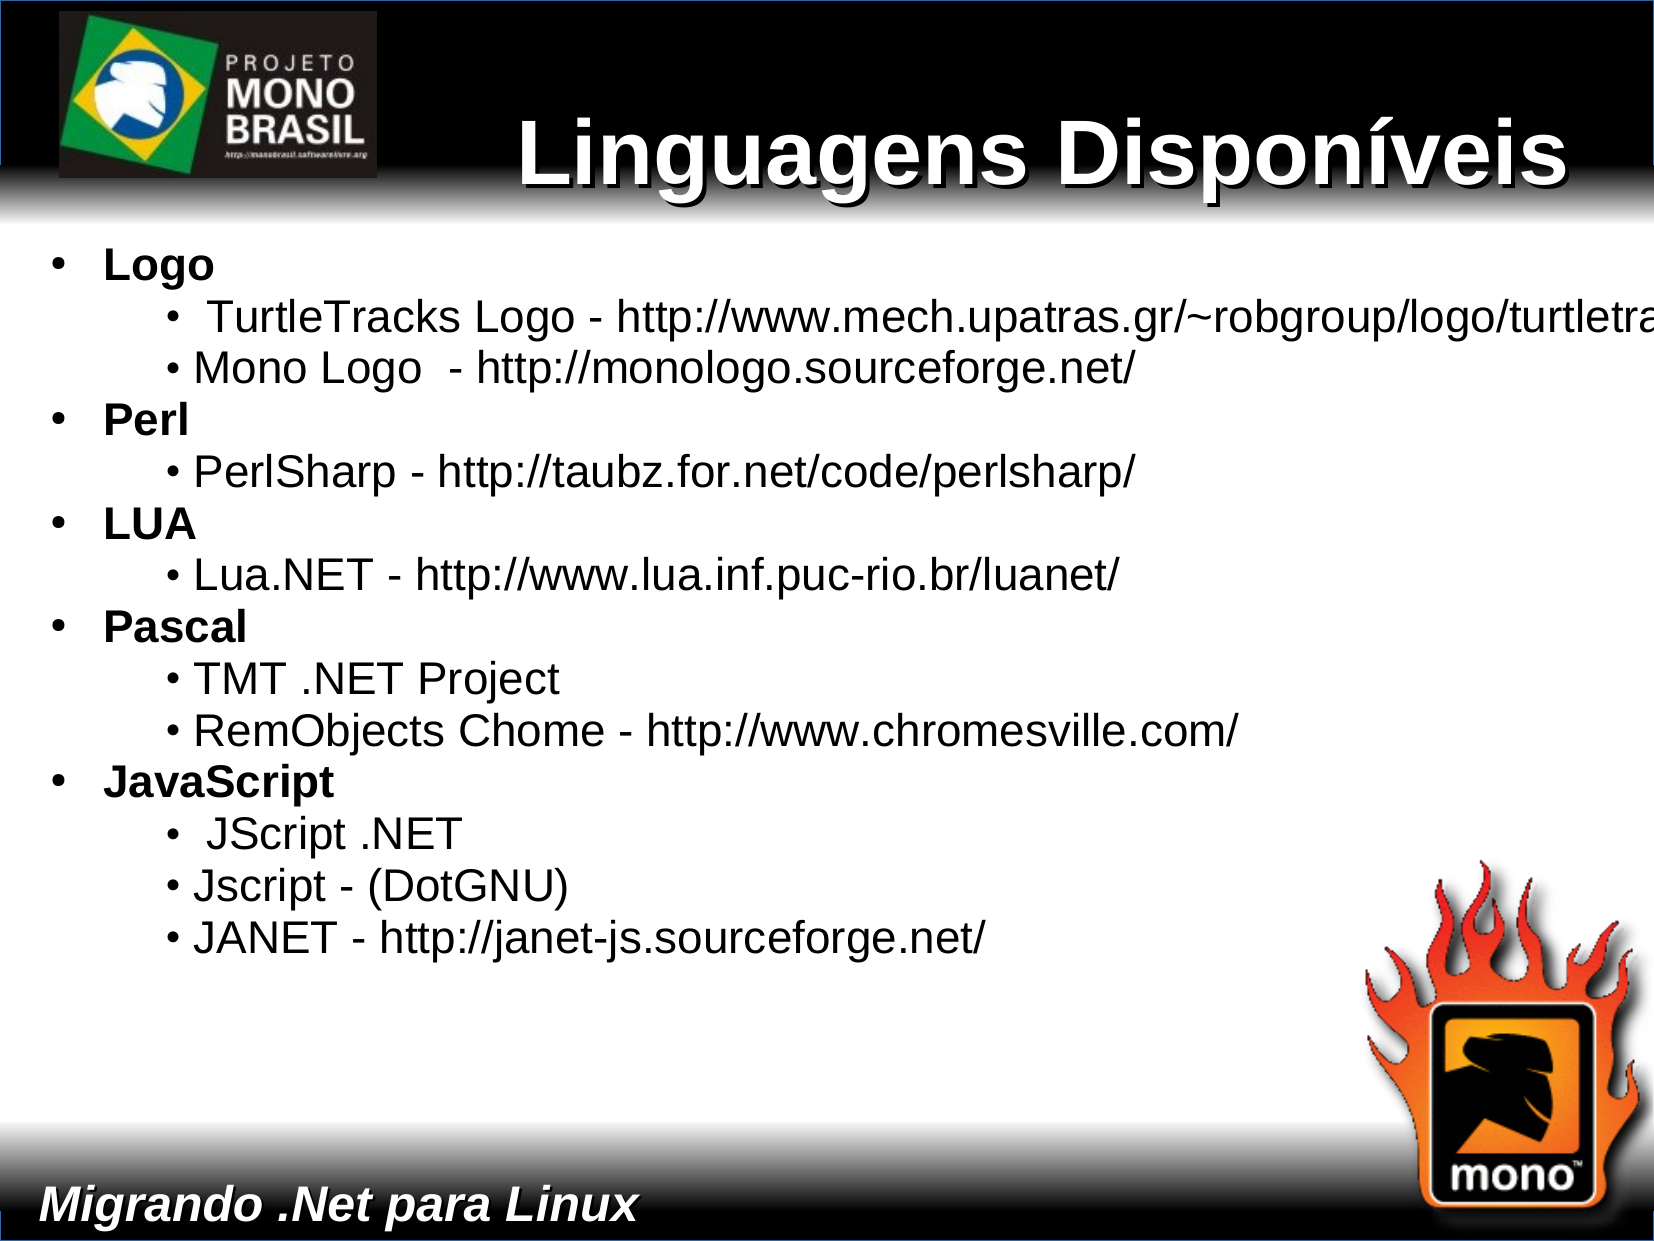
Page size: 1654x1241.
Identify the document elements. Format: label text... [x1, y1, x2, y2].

picture [1302, 963, 1654, 1241]
title Linguagens Disponíveis [82, 49, 1571, 238]
picture [59, 11, 377, 178]
text_box Migrando .Net para Linux [23, 1168, 546, 1241]
text_box Logo TurtleTracks Logo - http://www.mech.upatras.gr/~robgroup/logo/turtletracks/index.html Mono Logo - http://monologo.sourceforge.net/ Perl PerlSharp - http://taubz.for.net/code/perlsharp/ LUA Lua.NET - http://www.lua.inf.puc-rio.br/luanet/ Pascal TMT .NET Project RemObjects Chome - http://www.chromesville.com/ JavaScript JScript .NET Jscript - (DotGNU) JANET - http://janet-js.sourceforge.net/ [15, 238, 1654, 963]
